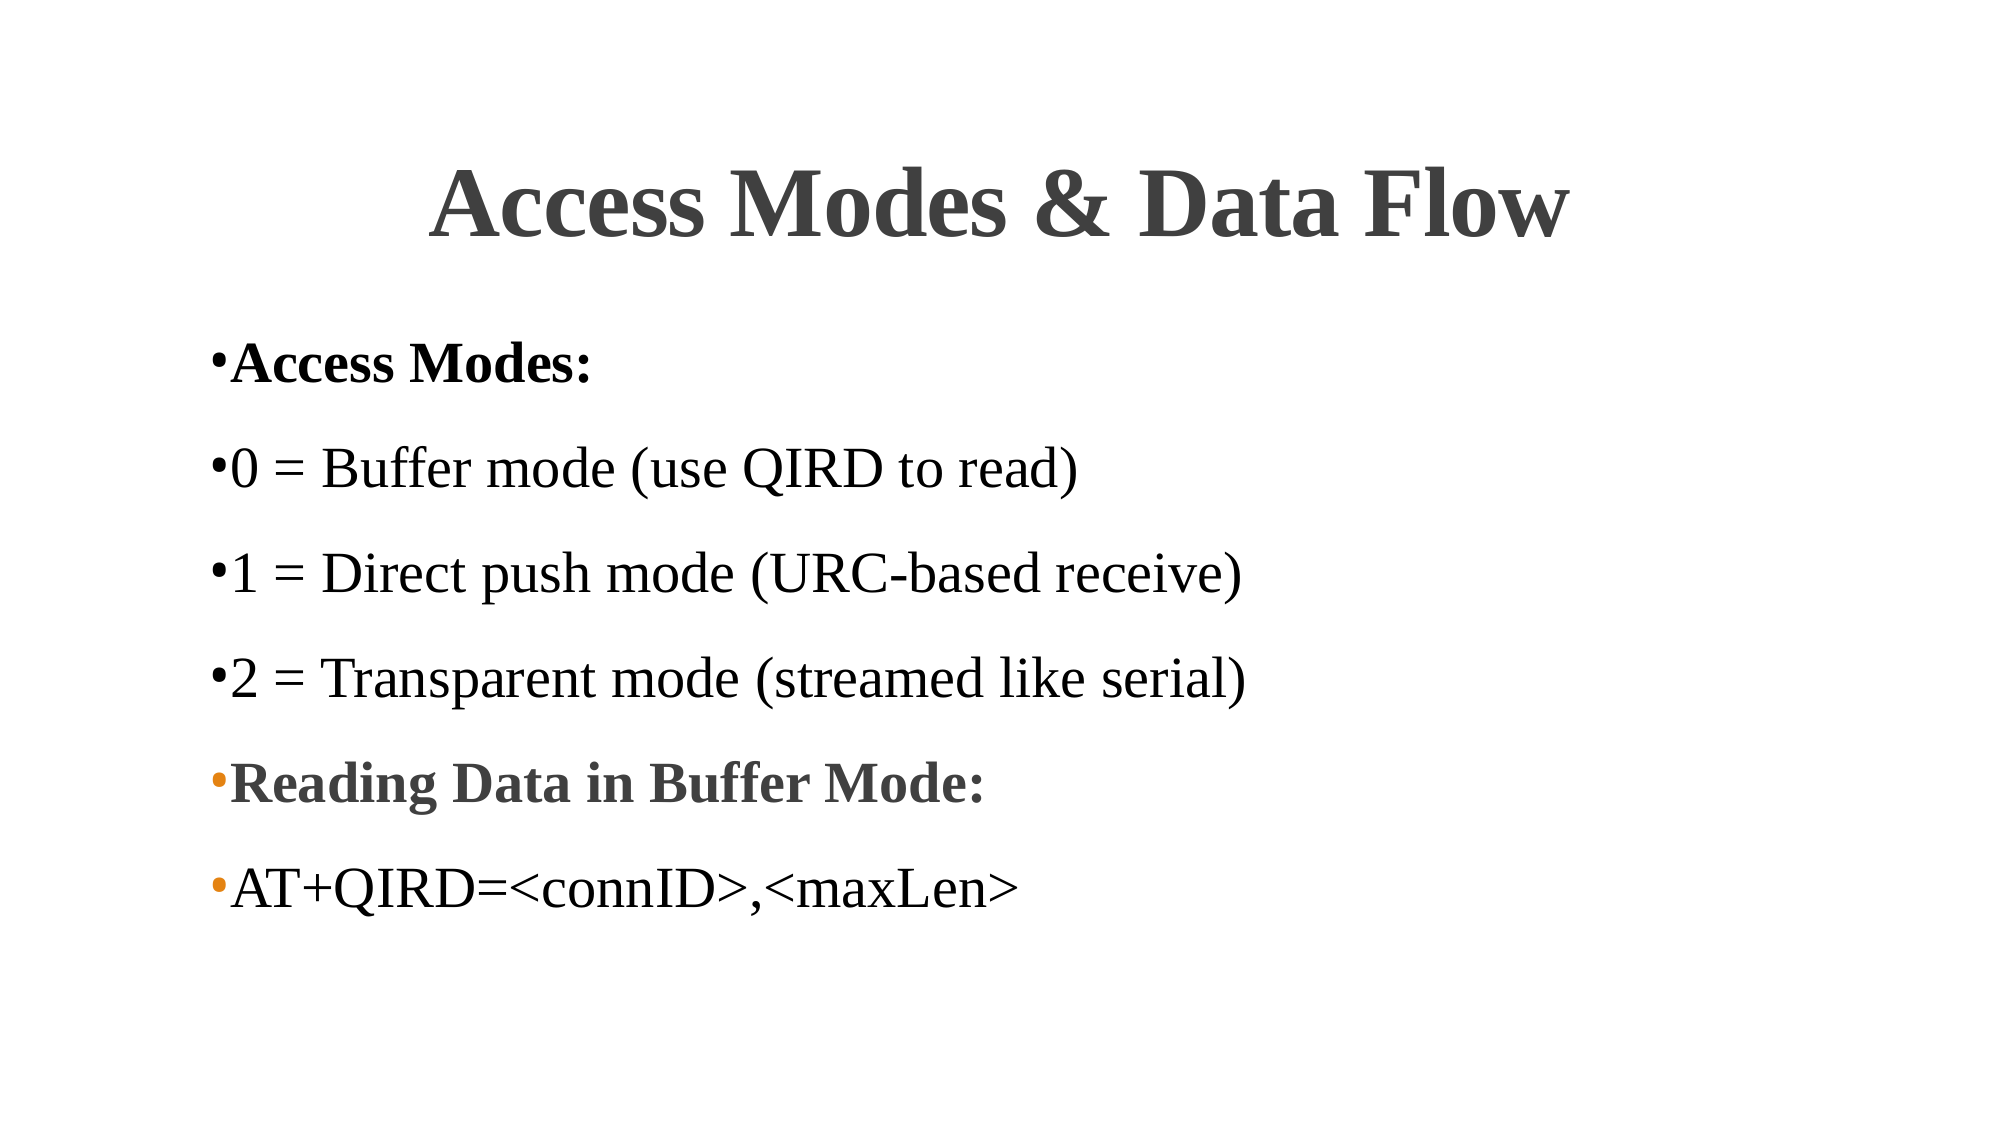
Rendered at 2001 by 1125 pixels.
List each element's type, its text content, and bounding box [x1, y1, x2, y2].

list Access Modes: 0 = Buffer mode (use QIRD to read) 1 = Direct push mode (URC-based receive) 2 = Transparent mode (streamed like serial) Reading Data in Buffer Mode: AT+QIRD=<connID>,<maxLen> [193, 278, 1271, 976]
title Access Modes & Data Flow [174, 146, 1825, 385]
